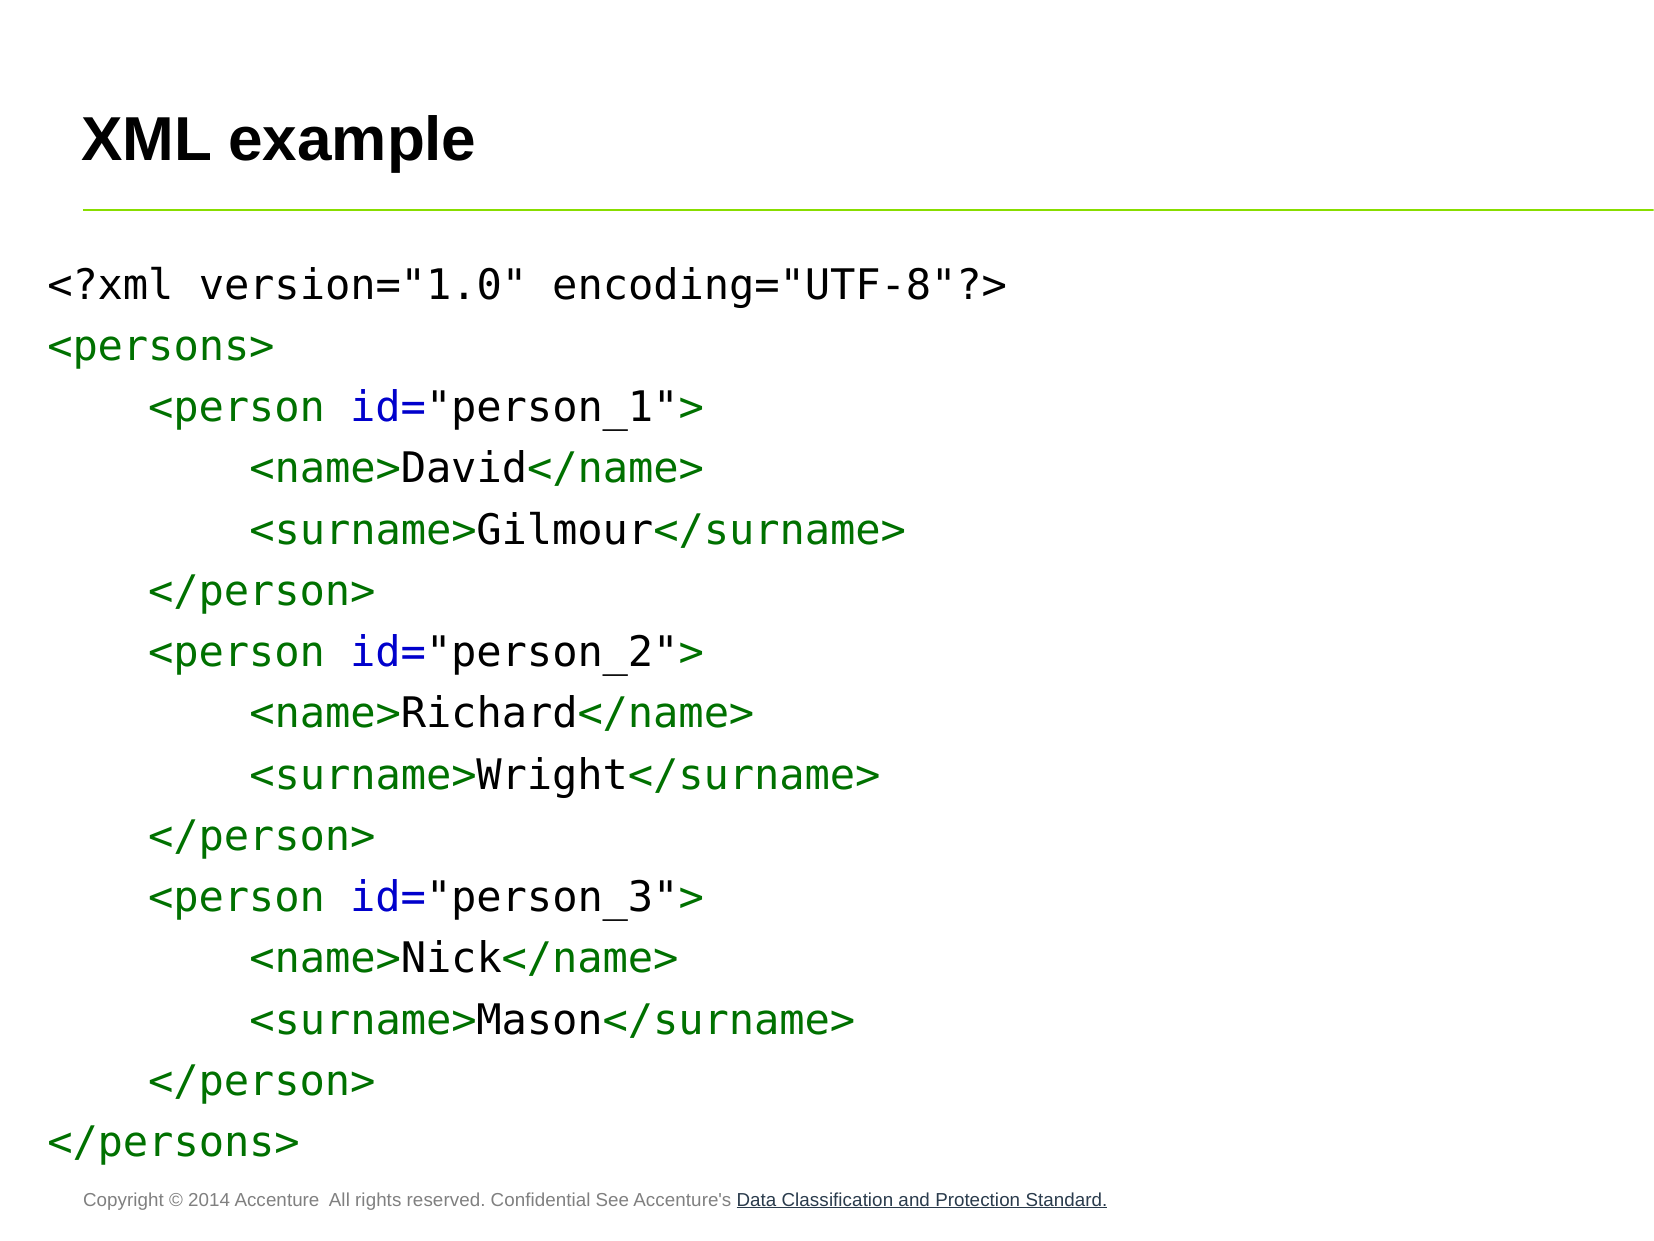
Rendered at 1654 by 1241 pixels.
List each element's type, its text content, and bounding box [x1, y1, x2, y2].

list <?xml version="1.0" encoding="UTF-8"?> <persons> <person id="person_1"> <name>David</name> <surname>Gilmour</surname> </person> <person id="person_2"> <name>Richard</name> <surname>Wright</surname> </person> <person id="person_3"> <name>Nick</name> <surname>Mason</surname> </person> </persons> [47, 248, 1583, 1217]
title XML example [81, 68, 1654, 211]
